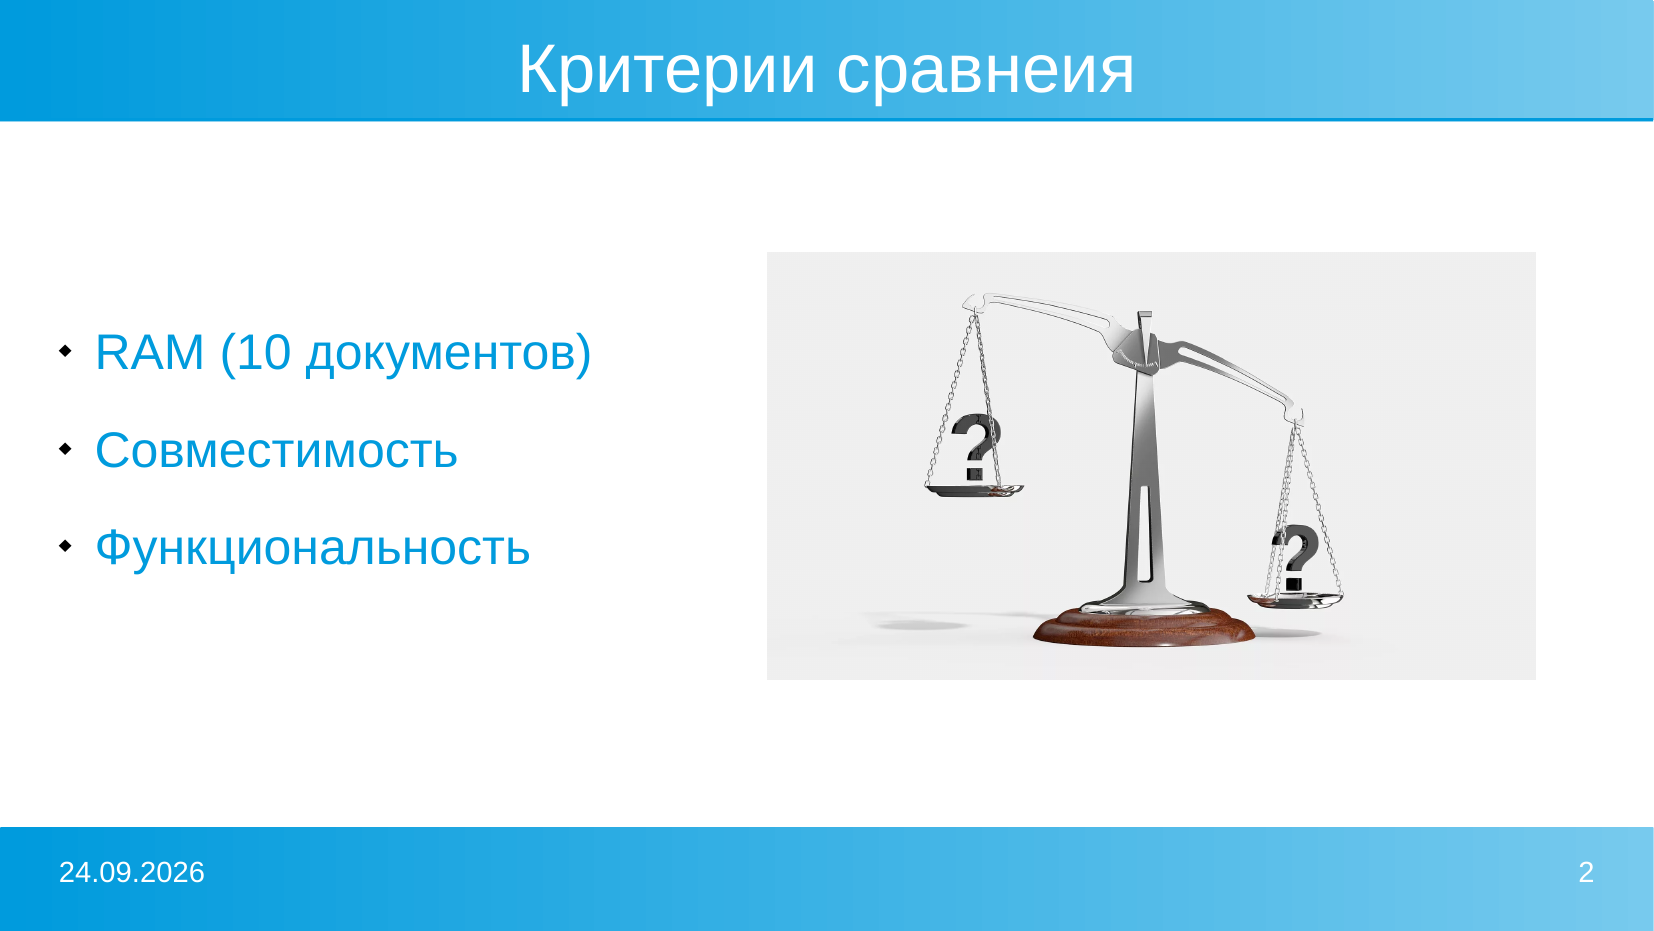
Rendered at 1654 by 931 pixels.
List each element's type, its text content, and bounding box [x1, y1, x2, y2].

picture [767, 252, 1536, 680]
title Критерии сравнеия [59, 29, 1595, 108]
list RAM (10 документов) Совместимость Функциональность [59, 324, 1595, 916]
